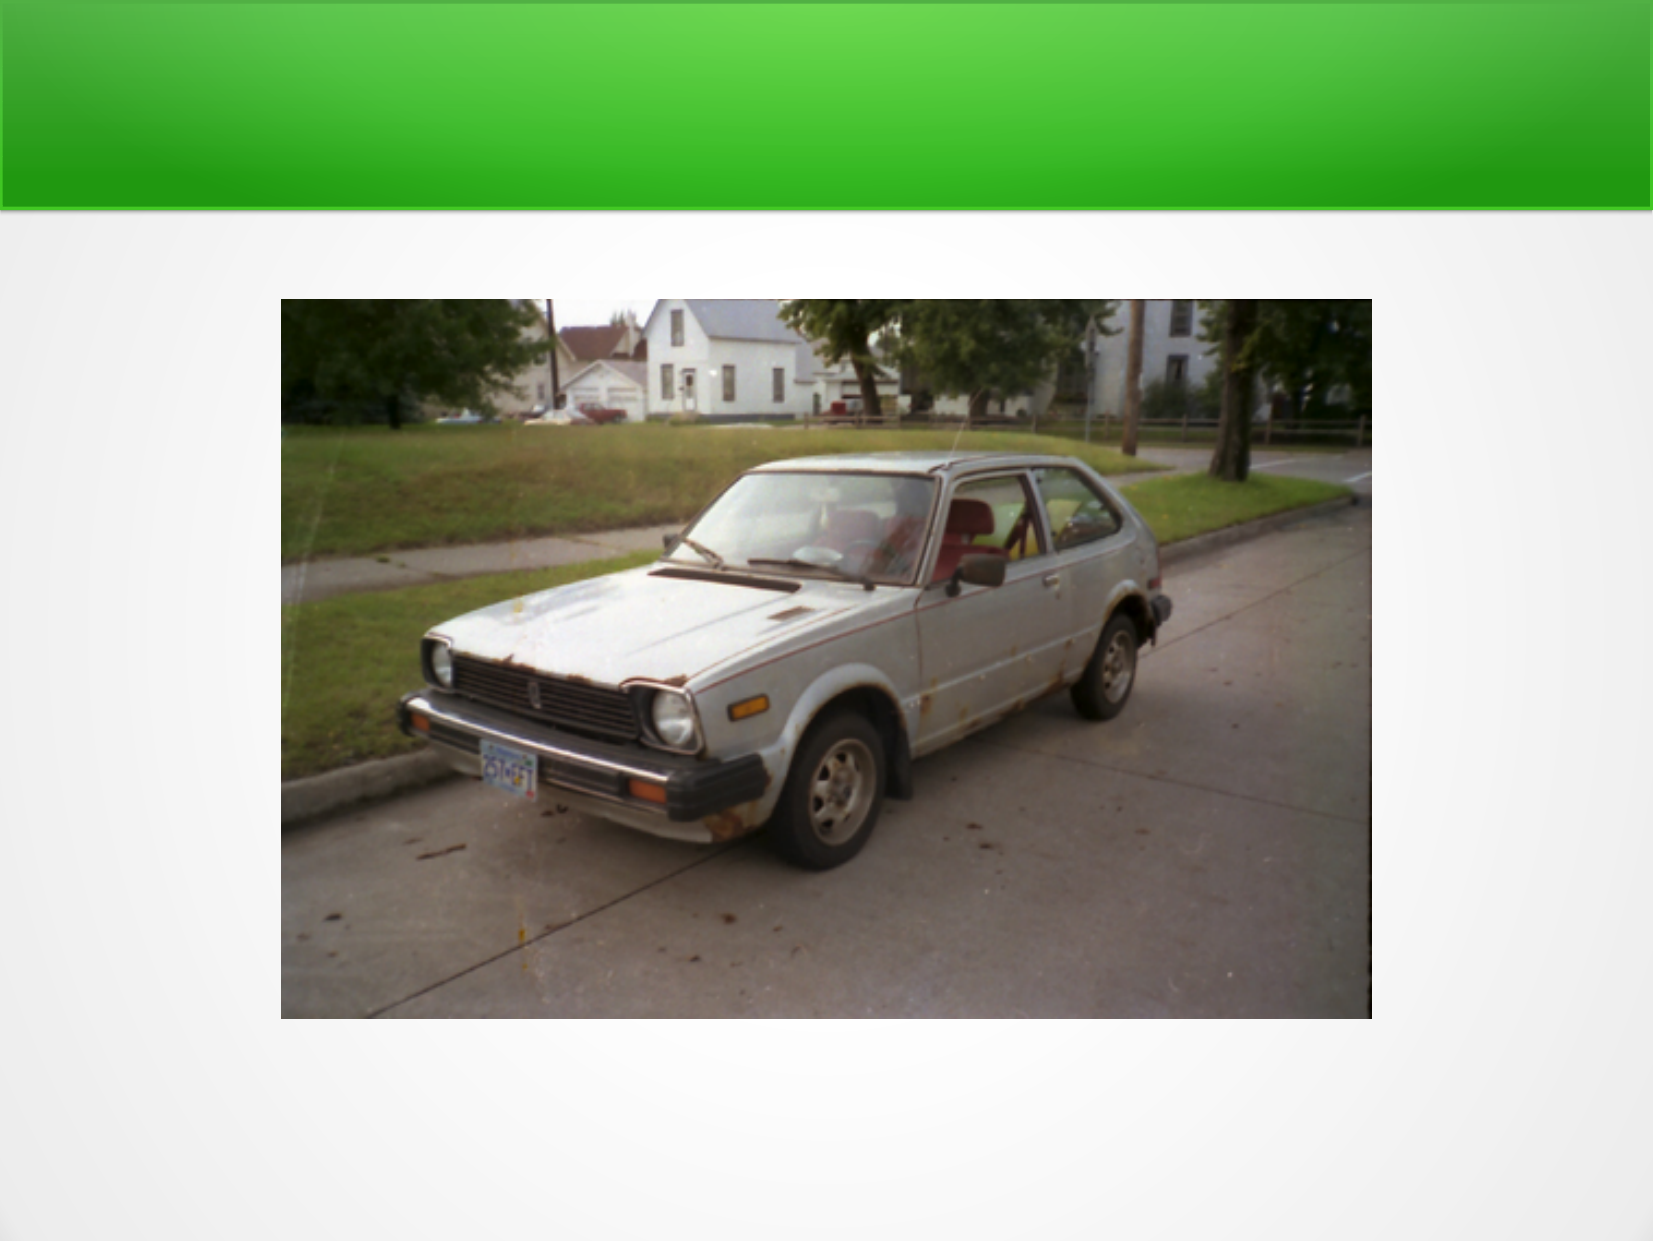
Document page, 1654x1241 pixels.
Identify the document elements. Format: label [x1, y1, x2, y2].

picture [281, 299, 1372, 1019]
